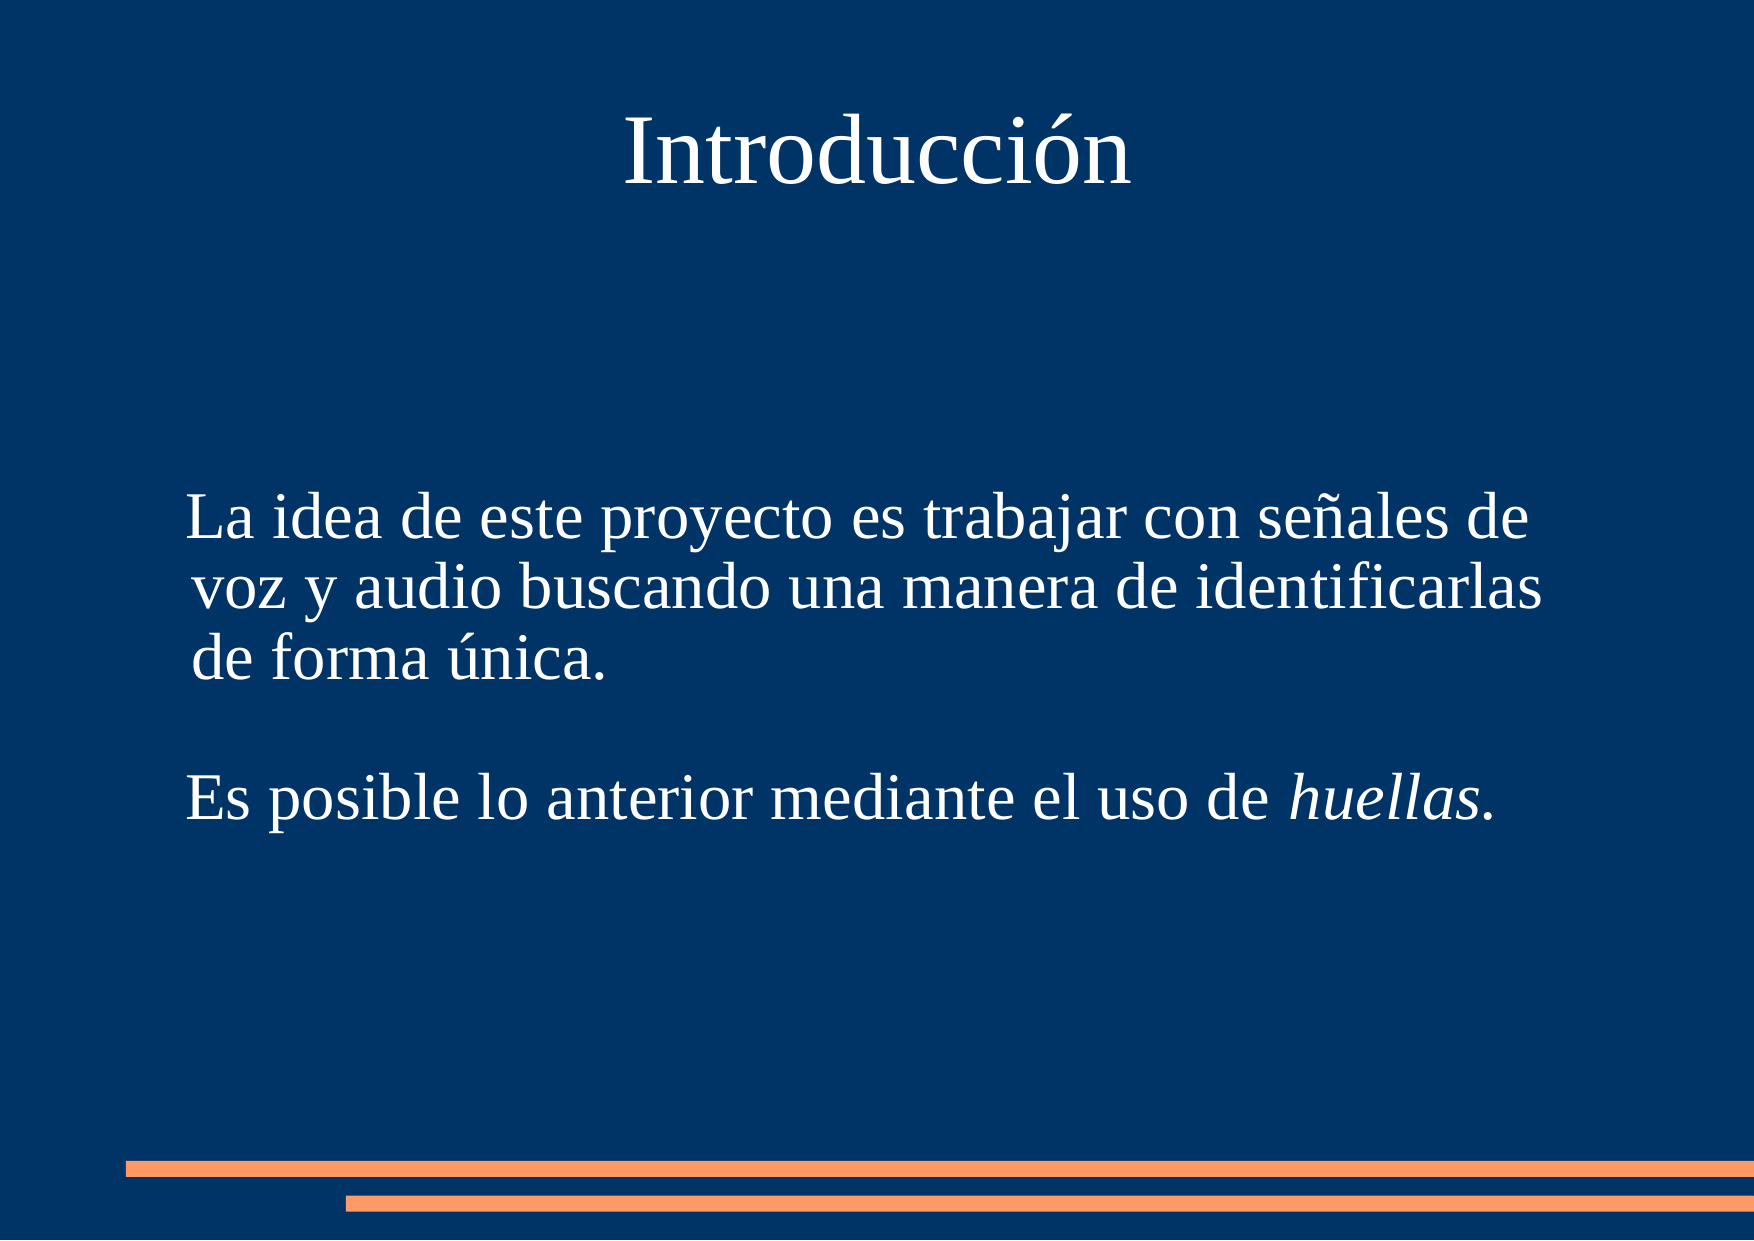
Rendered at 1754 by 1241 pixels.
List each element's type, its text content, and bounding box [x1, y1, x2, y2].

subtitle La idea de este proyecto es trabajar con señales de voz y audio buscando una manera de identificarlas de forma única. Es posible lo anterior mediante el uso de huellas. [128, 329, 1656, 1125]
title Introducción [128, 53, 1627, 246]
